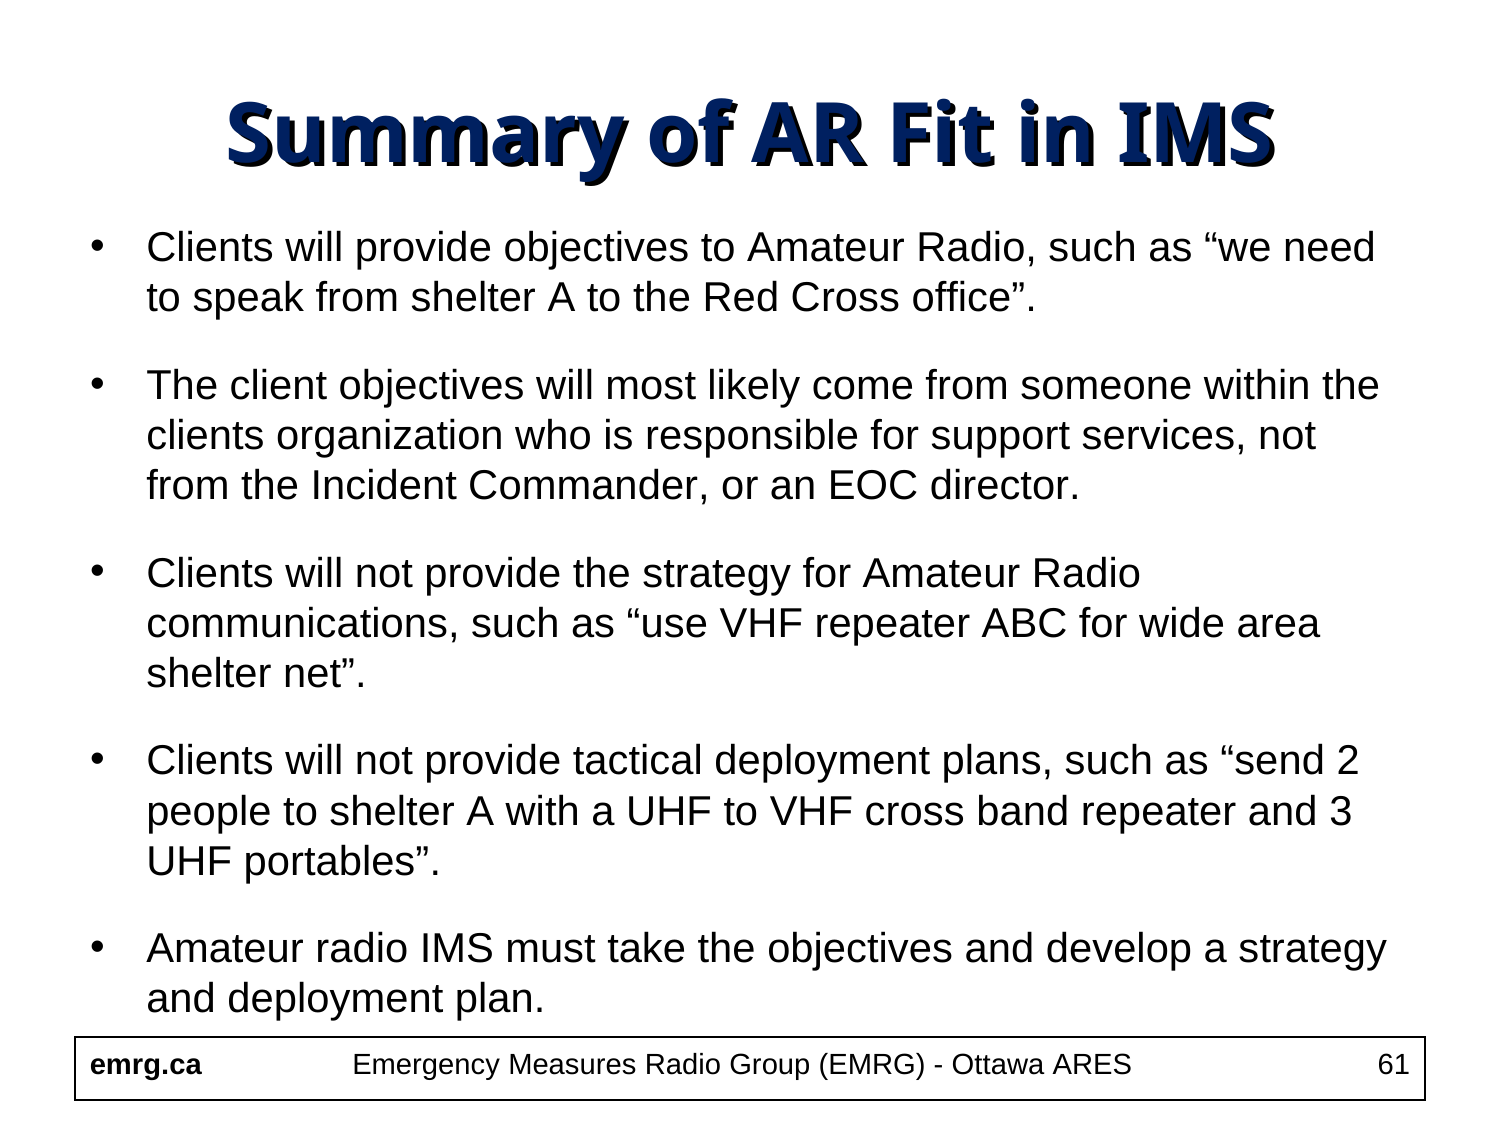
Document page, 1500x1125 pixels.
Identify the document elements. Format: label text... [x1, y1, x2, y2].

title Summary of AR Fit in IMS [75, 45, 1426, 212]
text_box <number> [1246, 1037, 1426, 1103]
text_box Emergency Measures Radio Group (EMRG) - Ottawa ARES [247, 1037, 1238, 1103]
list Clients will provide objectives to Amateur Radio, such as “we need to speak from shelter A to the Red Cross office”. The client objectives will most likely come from someone within the clients organization who is responsible for support services, not from the Incident Commander, or an EOC director. Clients will not provide the strategy for Amateur Radio communications, such as “use VHF repeater ABC for wide area shelter net”. Clients will not provide tactical deployment plans, such as “send 2 people to shelter A with a UHF to VHF cross band repeater and 3 UHF portables”. Amateur radio IMS must take the objectives and develop a strategy and deployment plan. [75, 212, 1426, 1038]
